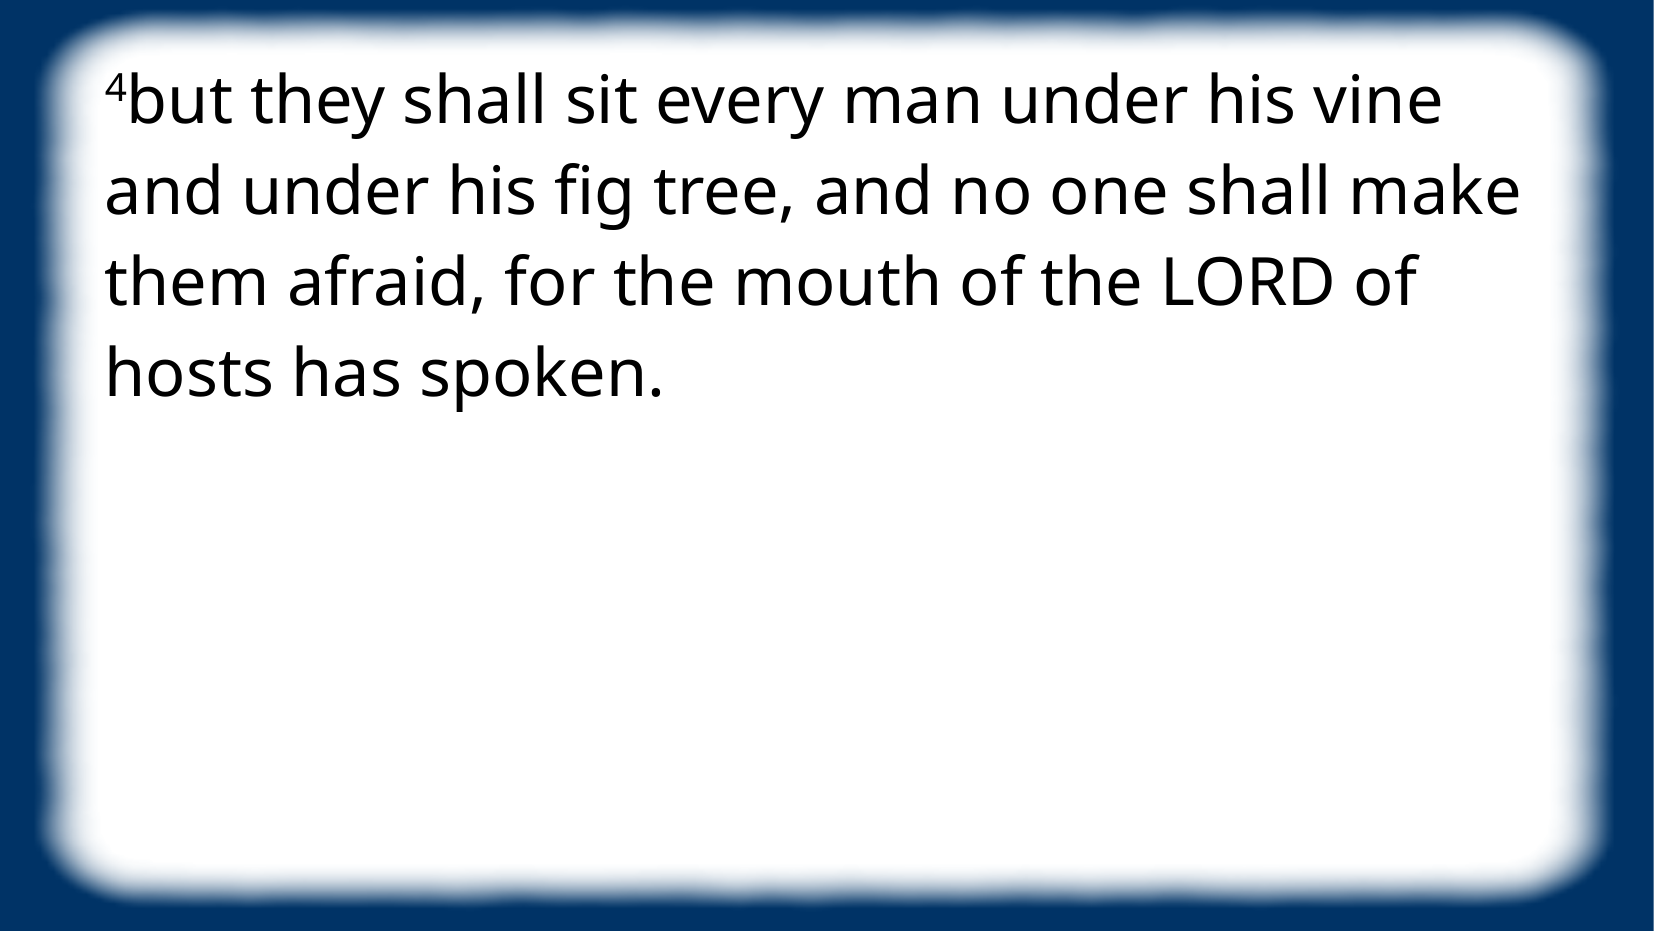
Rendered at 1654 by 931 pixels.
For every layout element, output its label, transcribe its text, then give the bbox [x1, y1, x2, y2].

picture [0, 0, 1654, 931]
text_box 4but they shall sit every man under his vine and under his fig tree, and no one shall make them afraid, for the mouth of the LORD of hosts has spoken. [90, 45, 1561, 415]
